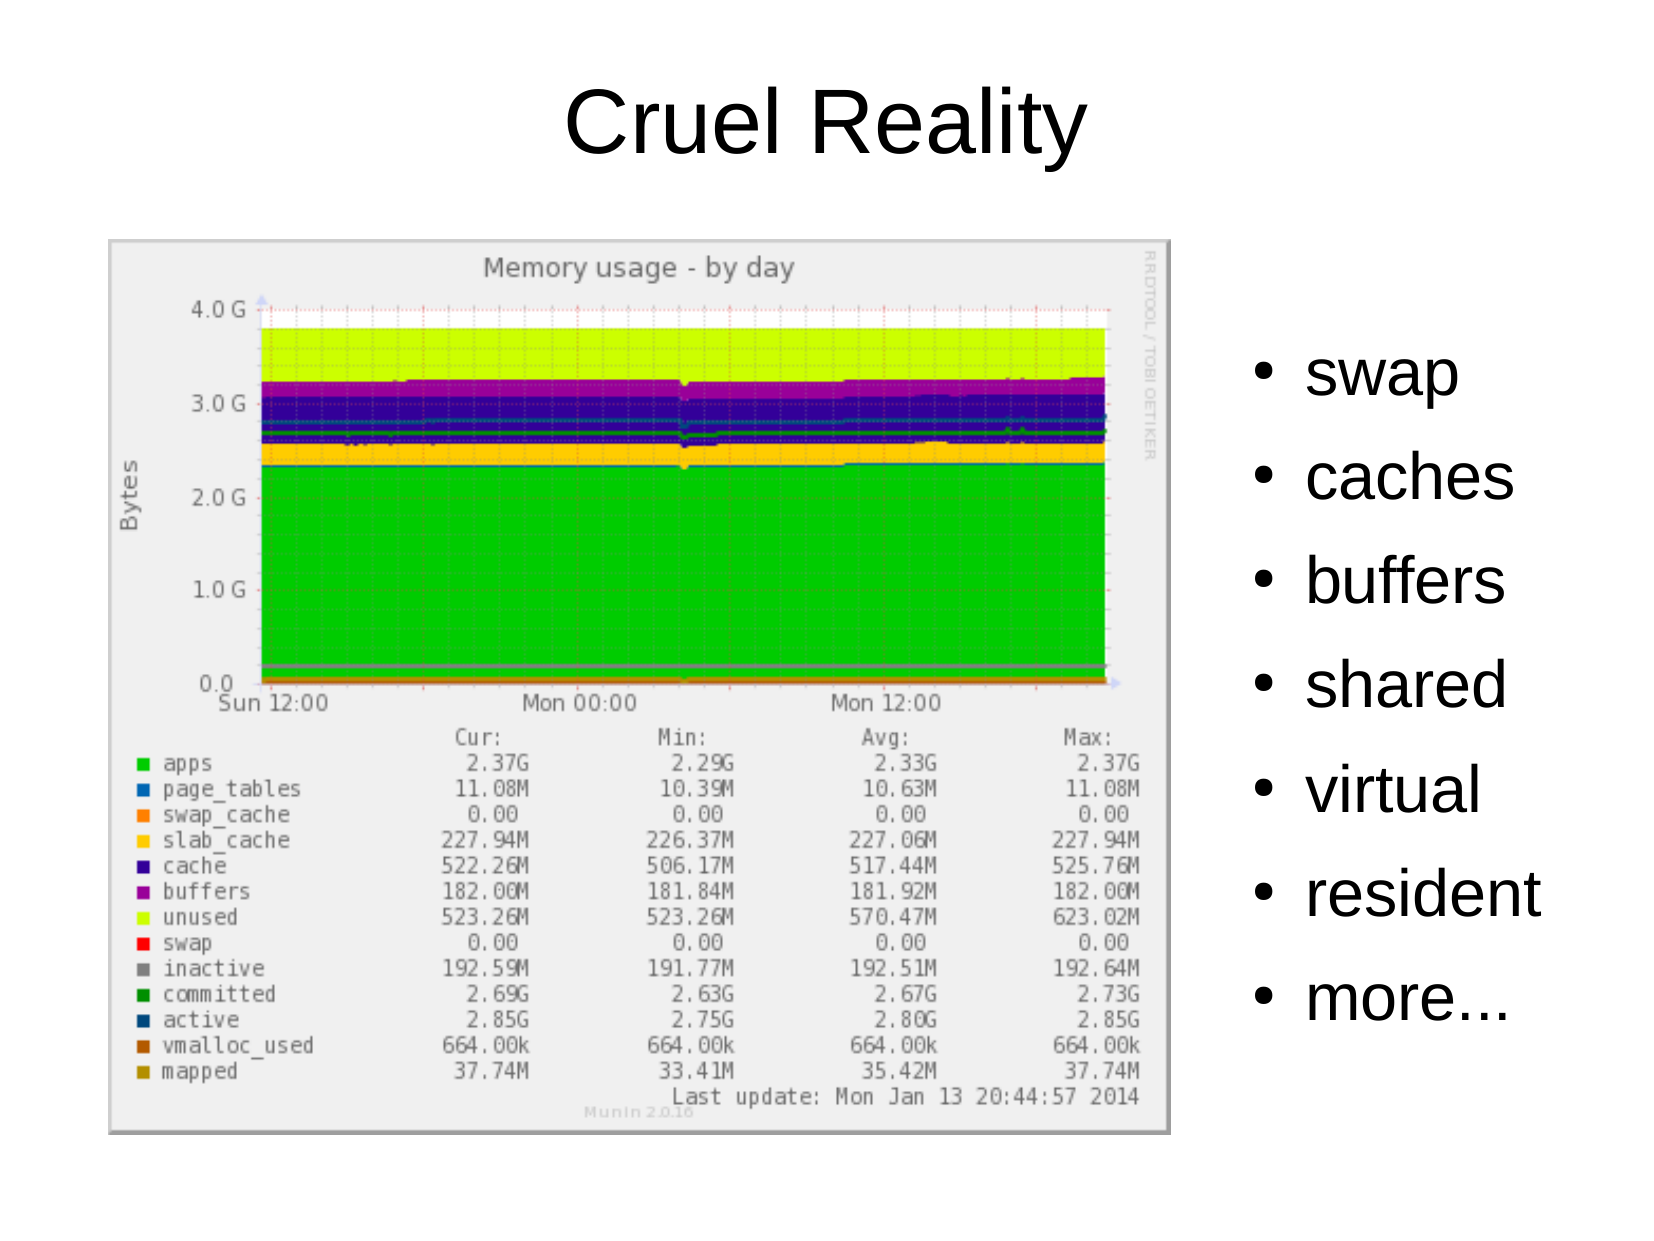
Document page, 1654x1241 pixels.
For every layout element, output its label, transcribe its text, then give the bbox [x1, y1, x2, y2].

list swap caches buffers shared virtual resident more... [1234, 334, 1606, 1036]
picture [108, 239, 1171, 1135]
title Cruel Reality [82, 17, 1571, 226]
